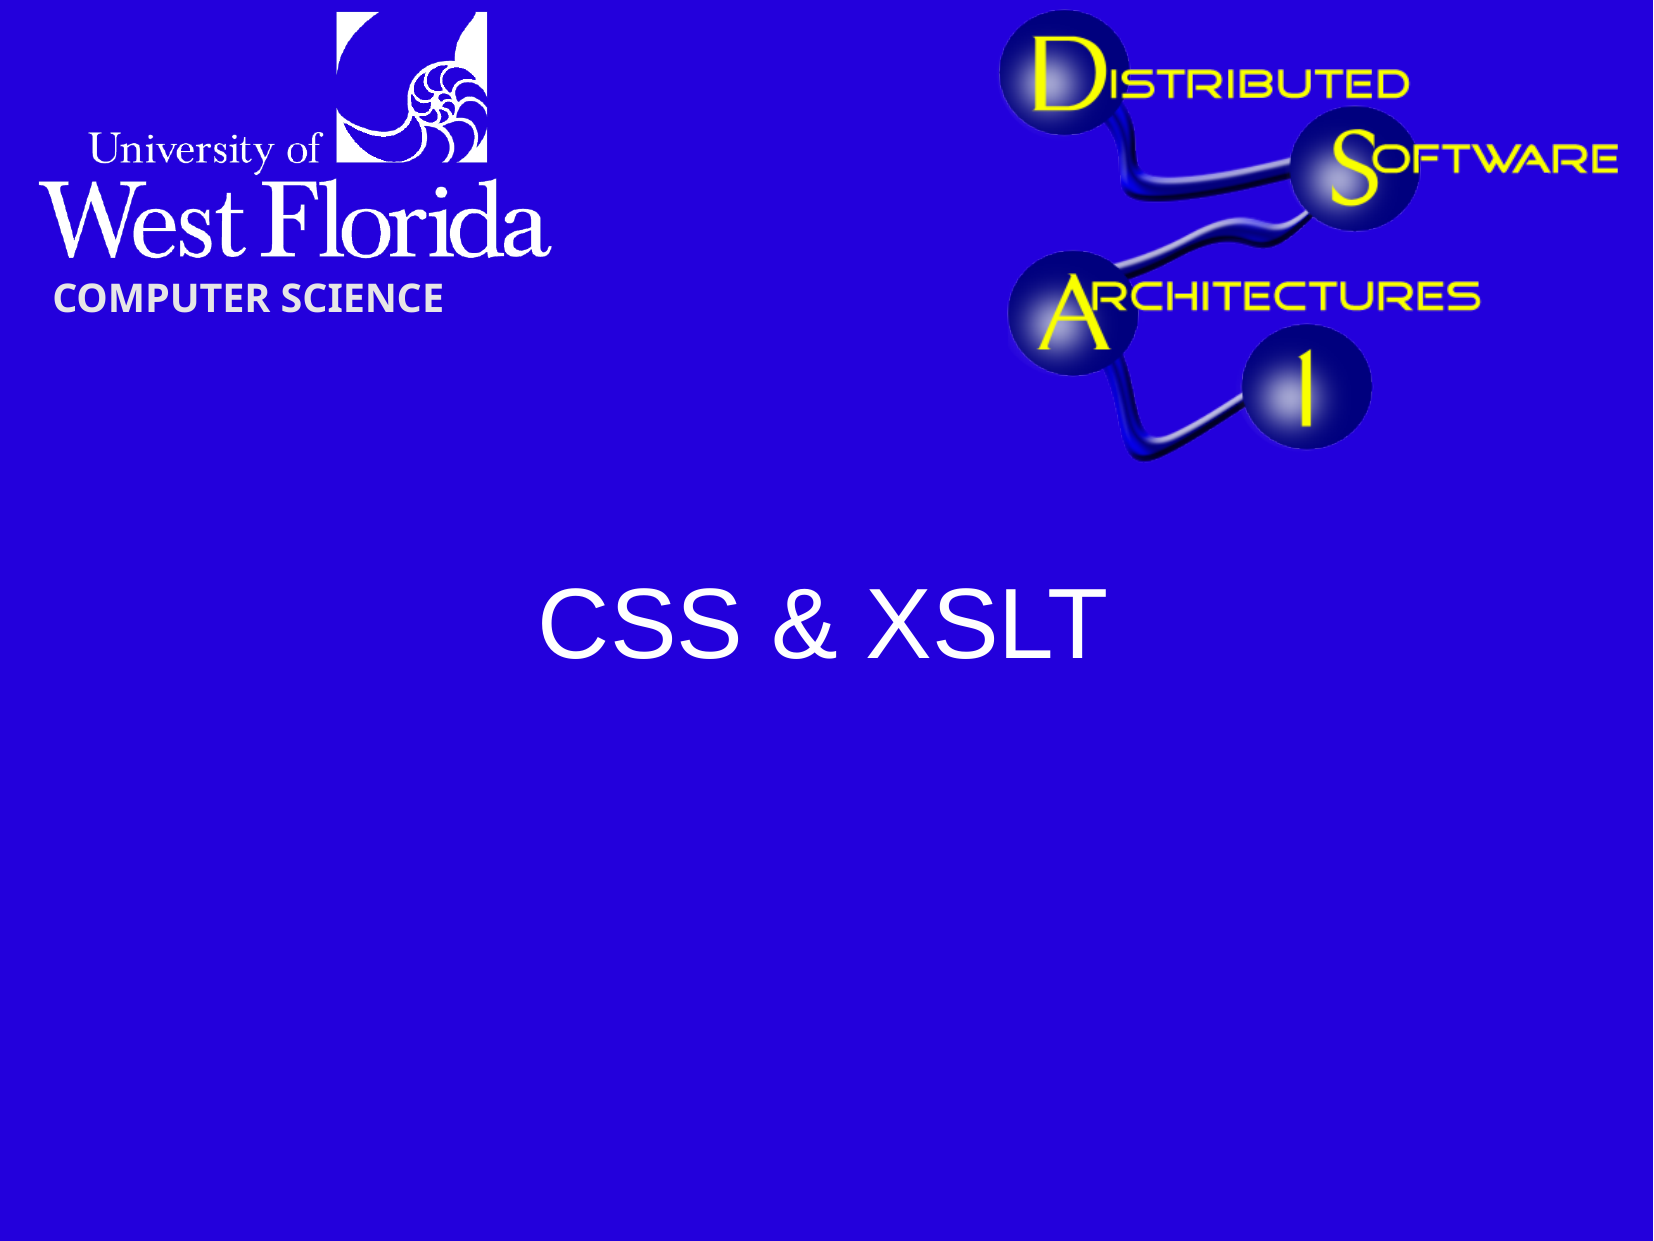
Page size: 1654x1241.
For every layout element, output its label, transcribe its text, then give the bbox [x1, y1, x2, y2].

picture [910, 0, 1653, 506]
text_box COMPUTER SCIENCE [37, 262, 563, 334]
text_box CSS & XSLT [487, 560, 1201, 688]
picture [37, 0, 559, 262]
